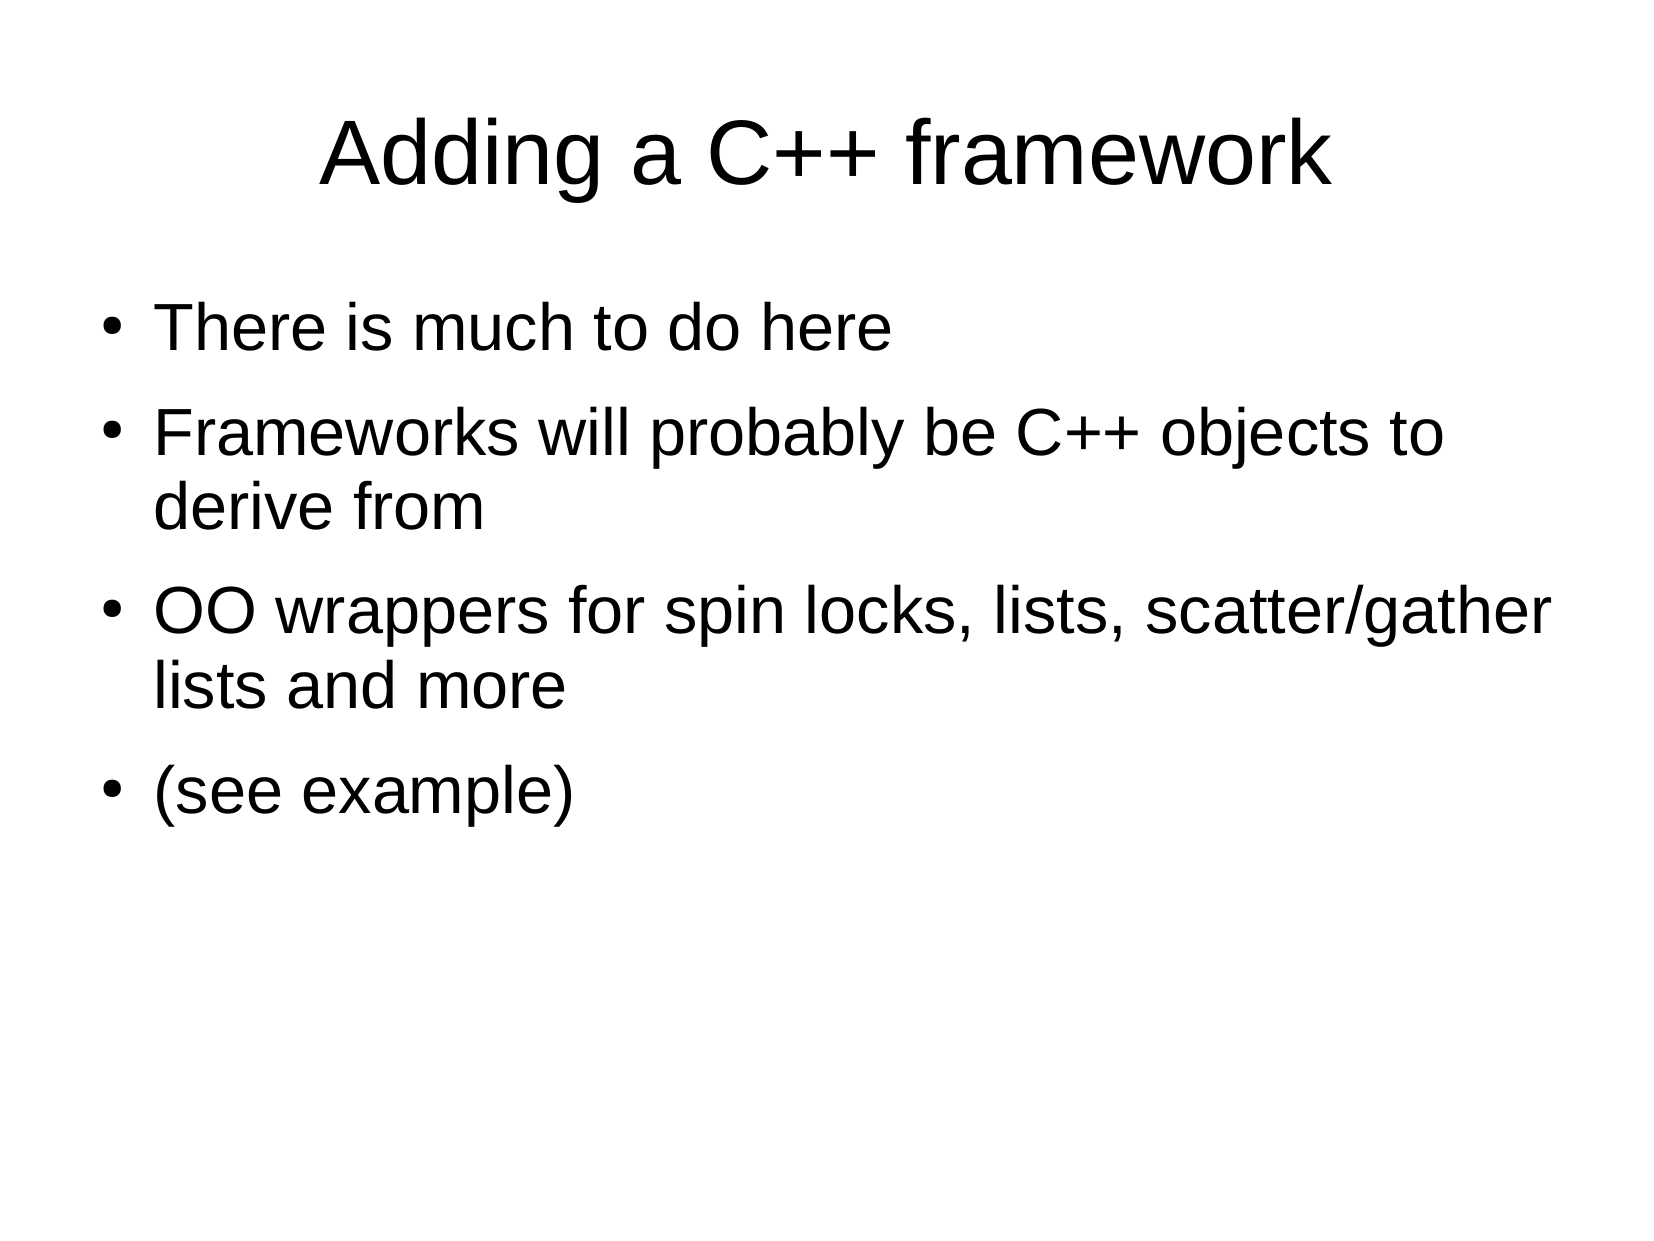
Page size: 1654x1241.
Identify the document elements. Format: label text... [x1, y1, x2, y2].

list There is much to do here Frameworks will probably be C++ objects to derive from OO wrappers for spin locks, lists, scatter/gather lists and more (see example) [82, 290, 1571, 1109]
title Adding a C++ framework [82, 49, 1571, 257]
